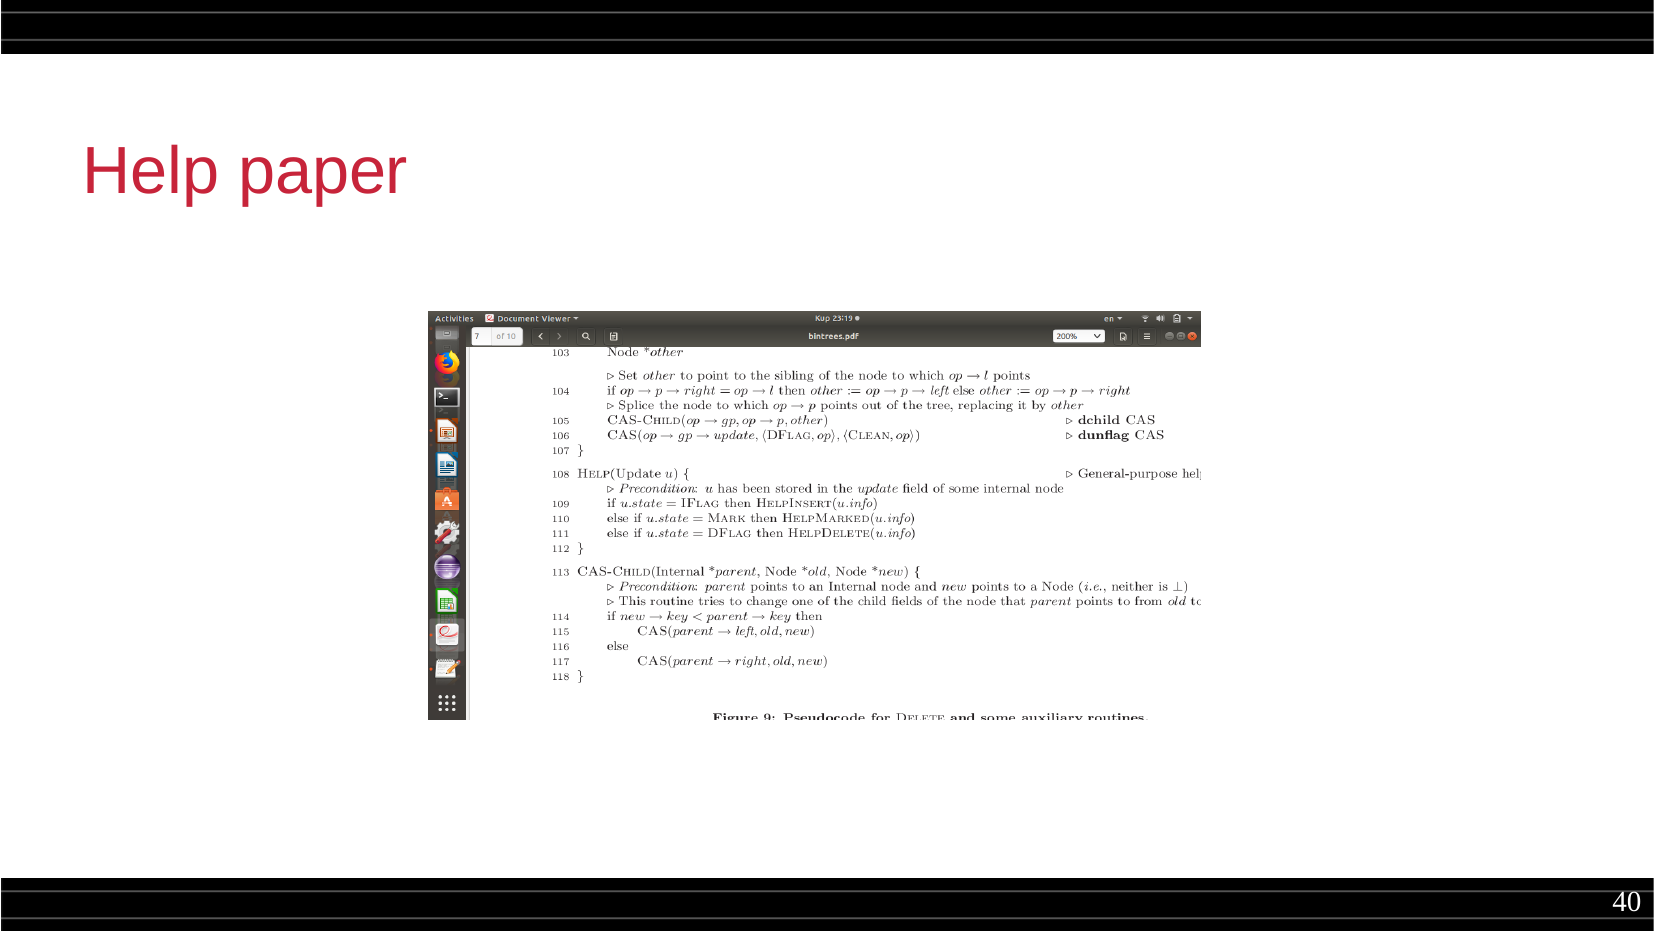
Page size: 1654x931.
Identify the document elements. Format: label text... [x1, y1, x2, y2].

title Help paper [82, 92, 1571, 249]
picture [1, 878, 1654, 931]
picture [428, 311, 1201, 721]
picture [1, 0, 1654, 54]
